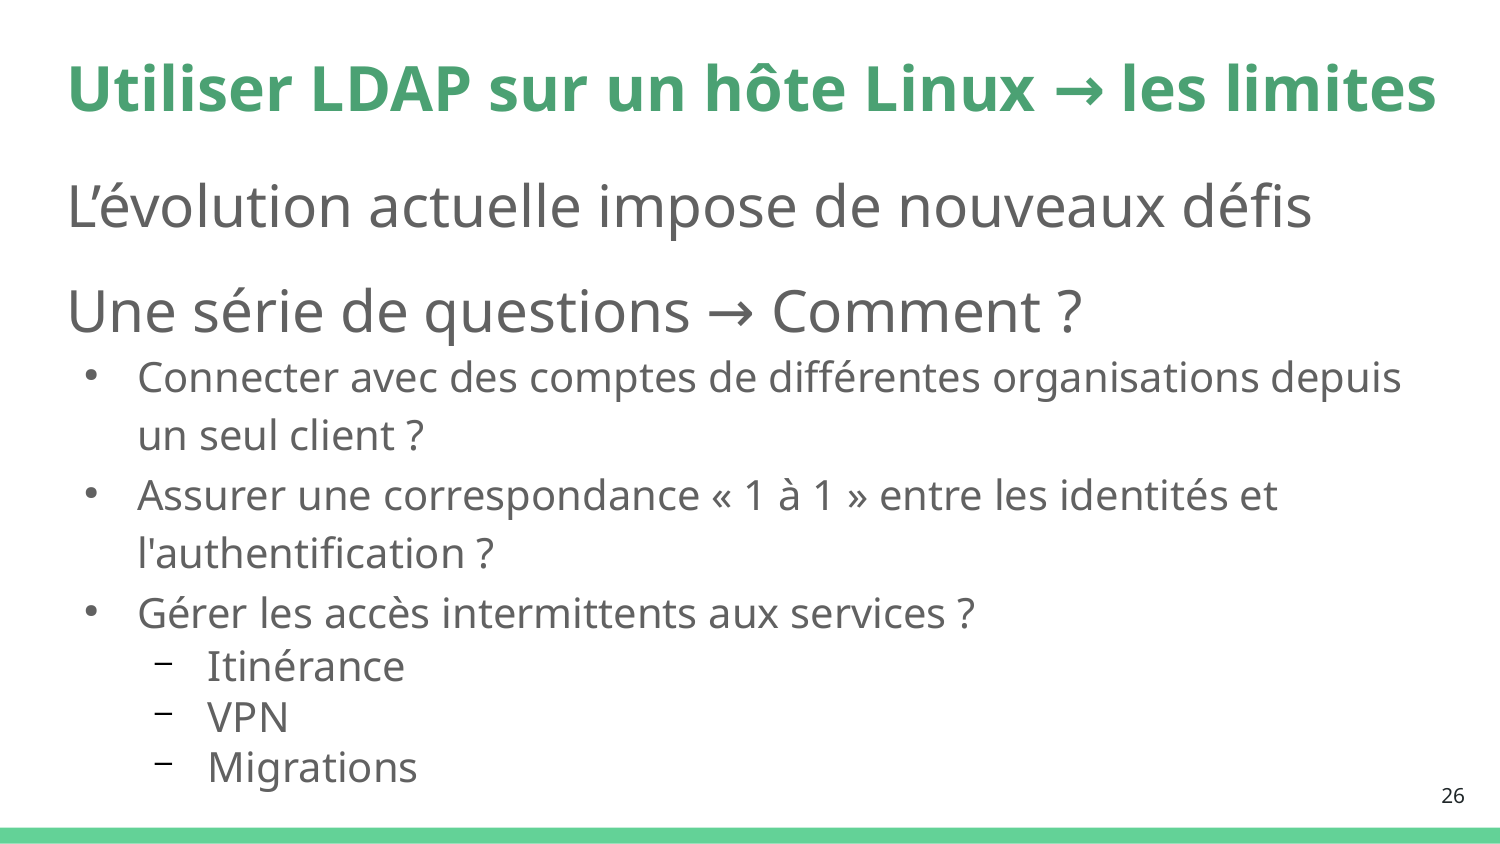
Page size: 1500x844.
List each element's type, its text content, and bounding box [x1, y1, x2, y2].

list L’évolution actuelle impose de nouveaux défis Une série de questions → Comment ? Connecter avec des comptes de différentes organisations depuis un seul client ? Assurer une correspondance « 1 à 1 » entre les identités et l'authentification ? Gérer les accès intermittents aux services ? Itinérance VPN Migrations [51, 144, 1449, 806]
slide_number <numéro> [1389, 764, 1480, 830]
title Utiliser LDAP sur un hôte Linux → les limites [51, 23, 1477, 117]
